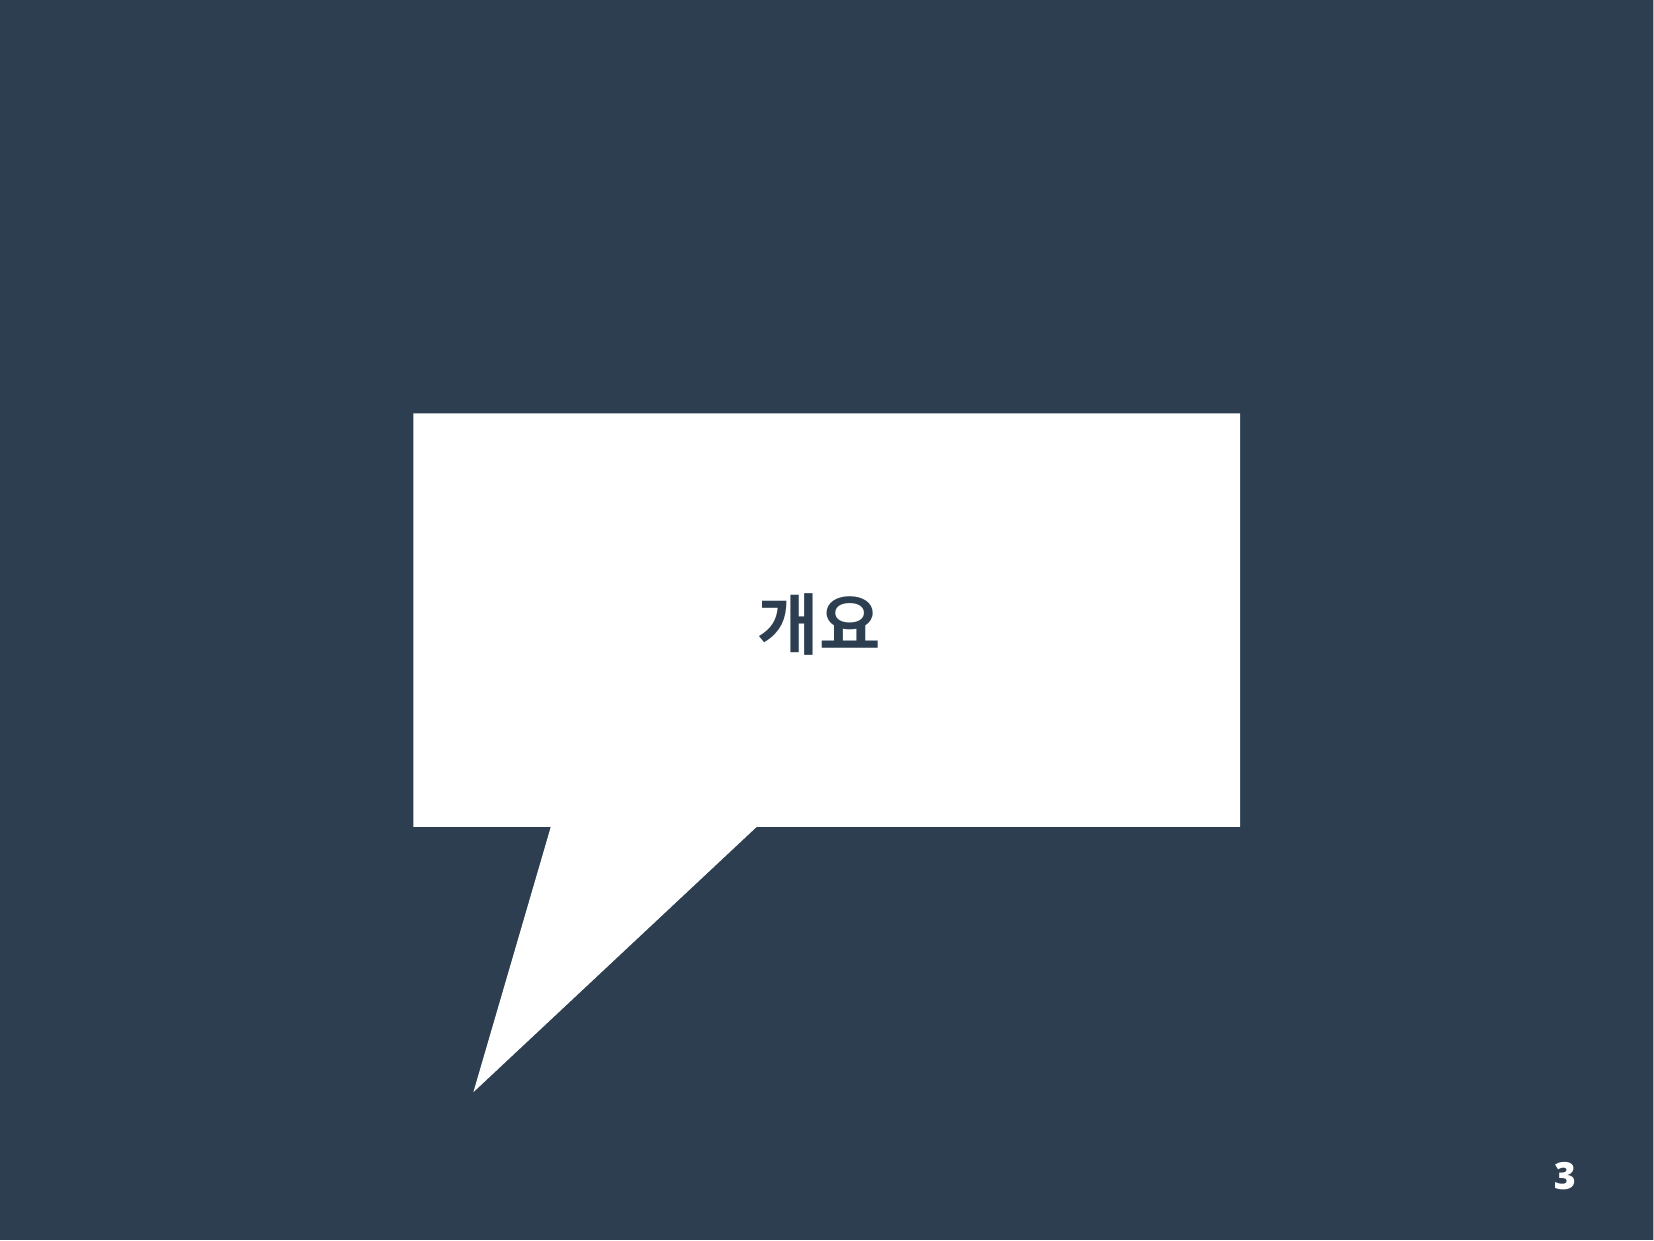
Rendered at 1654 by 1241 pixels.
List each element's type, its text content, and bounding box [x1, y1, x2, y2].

title 개요 [442, 442, 1211, 798]
